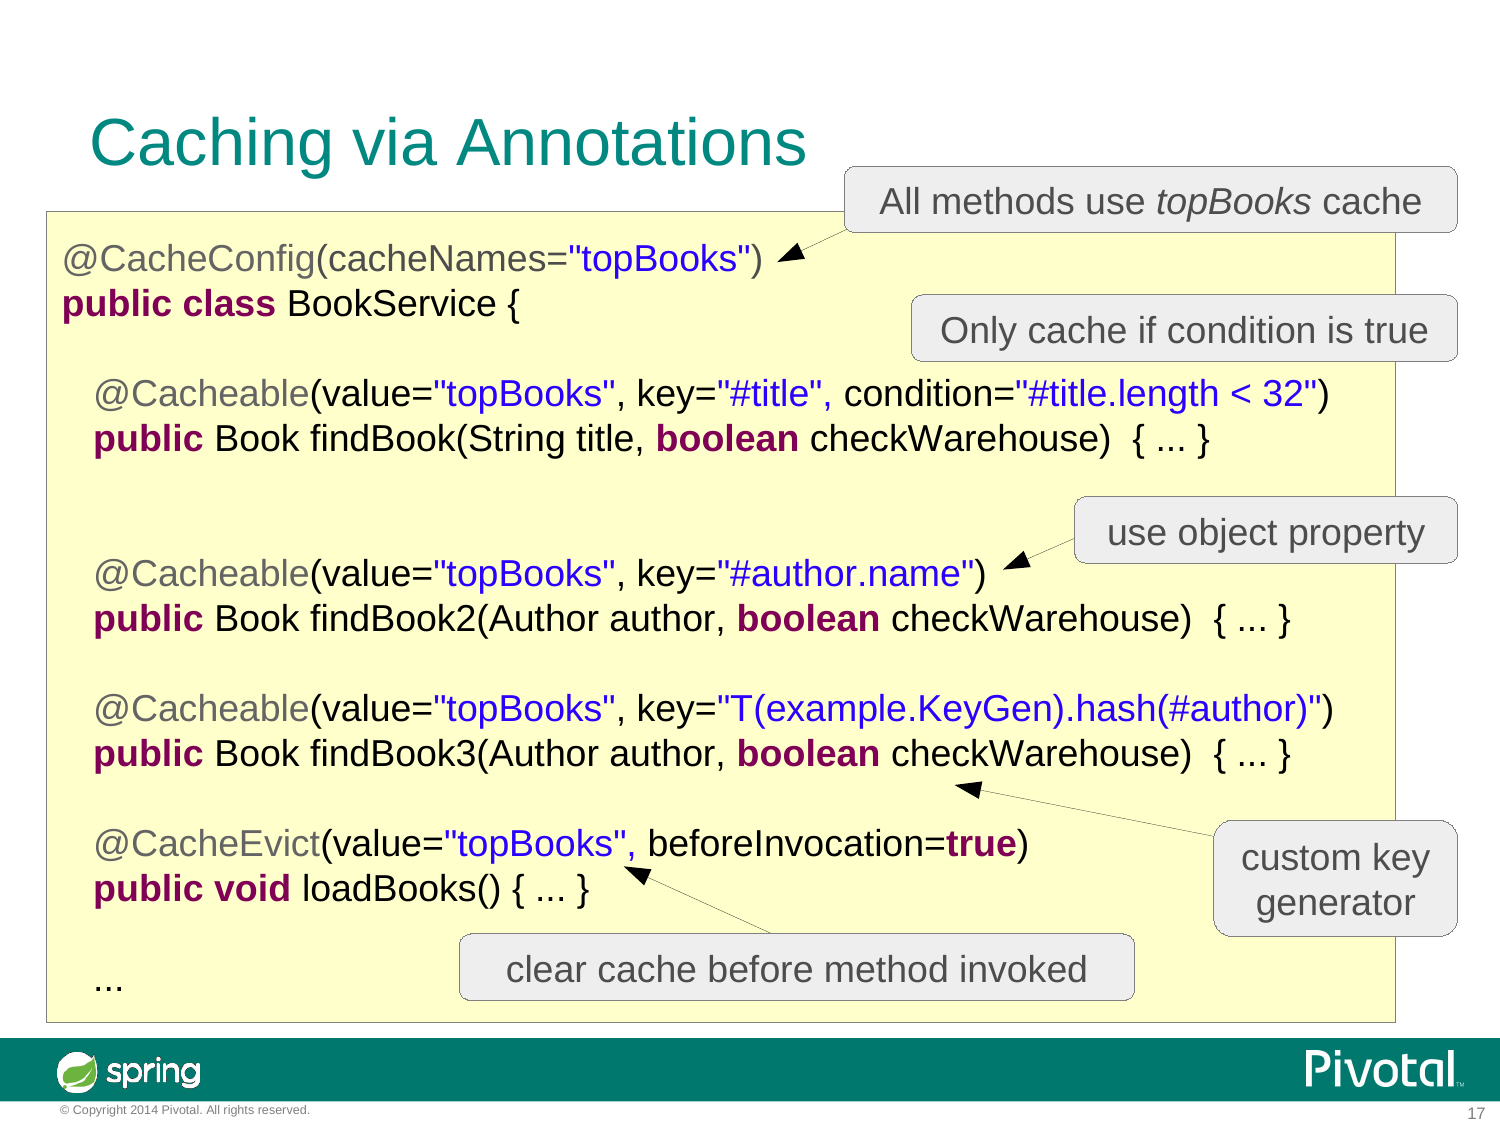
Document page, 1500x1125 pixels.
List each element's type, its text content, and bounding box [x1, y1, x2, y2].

text_box Only cache if condition is true [911, 294, 1458, 362]
picture [32, 1041, 210, 1103]
picture [1306, 1050, 1464, 1087]
text_box @CacheConfig(cacheNames="topBooks") public class BookService { @Cacheable(value="topBooks", key="#title", condition="#title.length < 32") public Book findBook(String title, boolean checkWarehouse) { ... } @Cacheable(value="topBooks", key="#author.name") public Book findBook2(Author author, boolean checkWarehouse) { ... } @Cacheable(value="topBooks", key="T(example.KeyGen).hash(#author)") public Book findBook3(Author author, boolean checkWarehouse) { ... } @CacheEvict(value="topBooks", beforeInvocation=true) public void loadBooks() { ... } ... [46, 211, 1396, 1023]
text_box use object property [1074, 496, 1458, 564]
text_box clear cache before method invoked [459, 933, 1135, 1001]
text_box All methods use topBooks cache [844, 166, 1458, 233]
text_box custom key generator [1213, 820, 1458, 937]
title Caching via Annotations [75, 45, 1426, 211]
